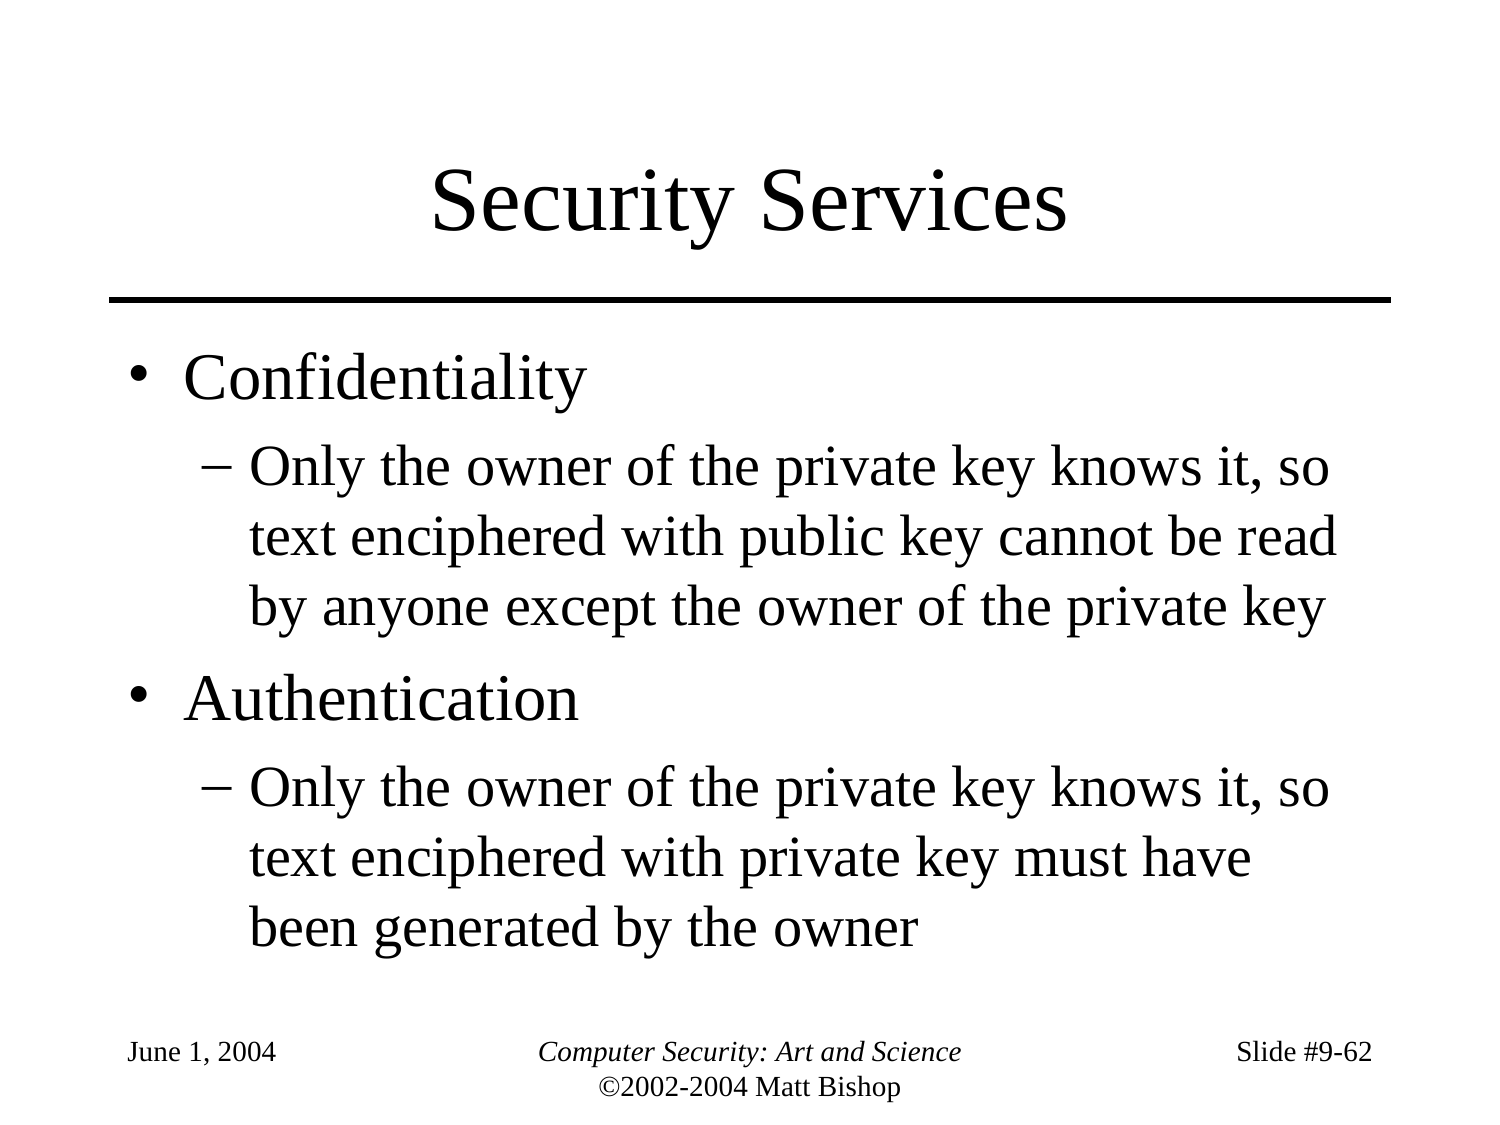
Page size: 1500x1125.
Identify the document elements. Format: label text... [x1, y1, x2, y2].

list Confidentiality Only the owner of the private key knows it, so text enciphered with public key cannot be read by anyone except the owner of the private key Authentication Only the owner of the private key knows it, so text enciphered with private key must have been generated by the owner [112, 324, 1388, 1000]
title Security Services [112, 99, 1388, 288]
